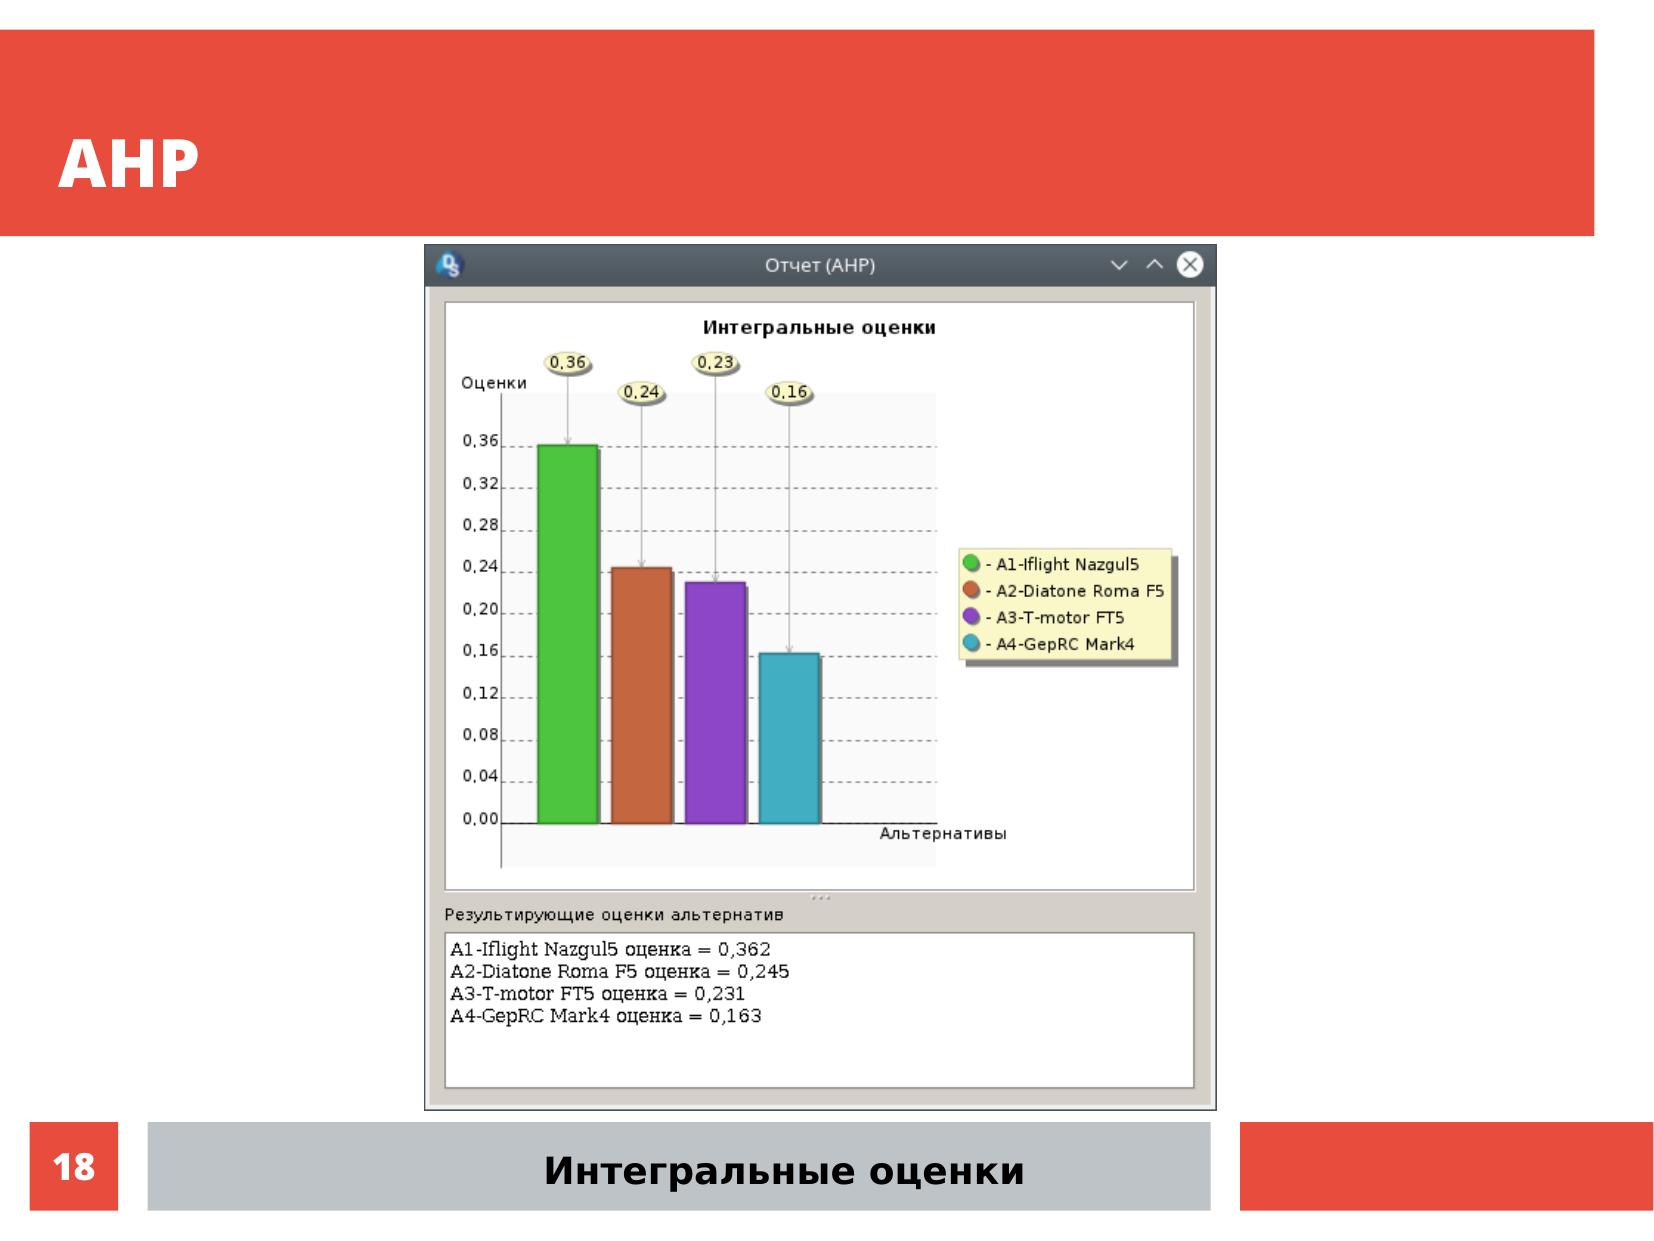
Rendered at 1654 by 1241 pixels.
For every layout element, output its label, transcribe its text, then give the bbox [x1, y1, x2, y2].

title Интегральные оценки [543, 1122, 1406, 1193]
picture [424, 244, 1217, 1111]
title AHP [59, 59, 1595, 207]
